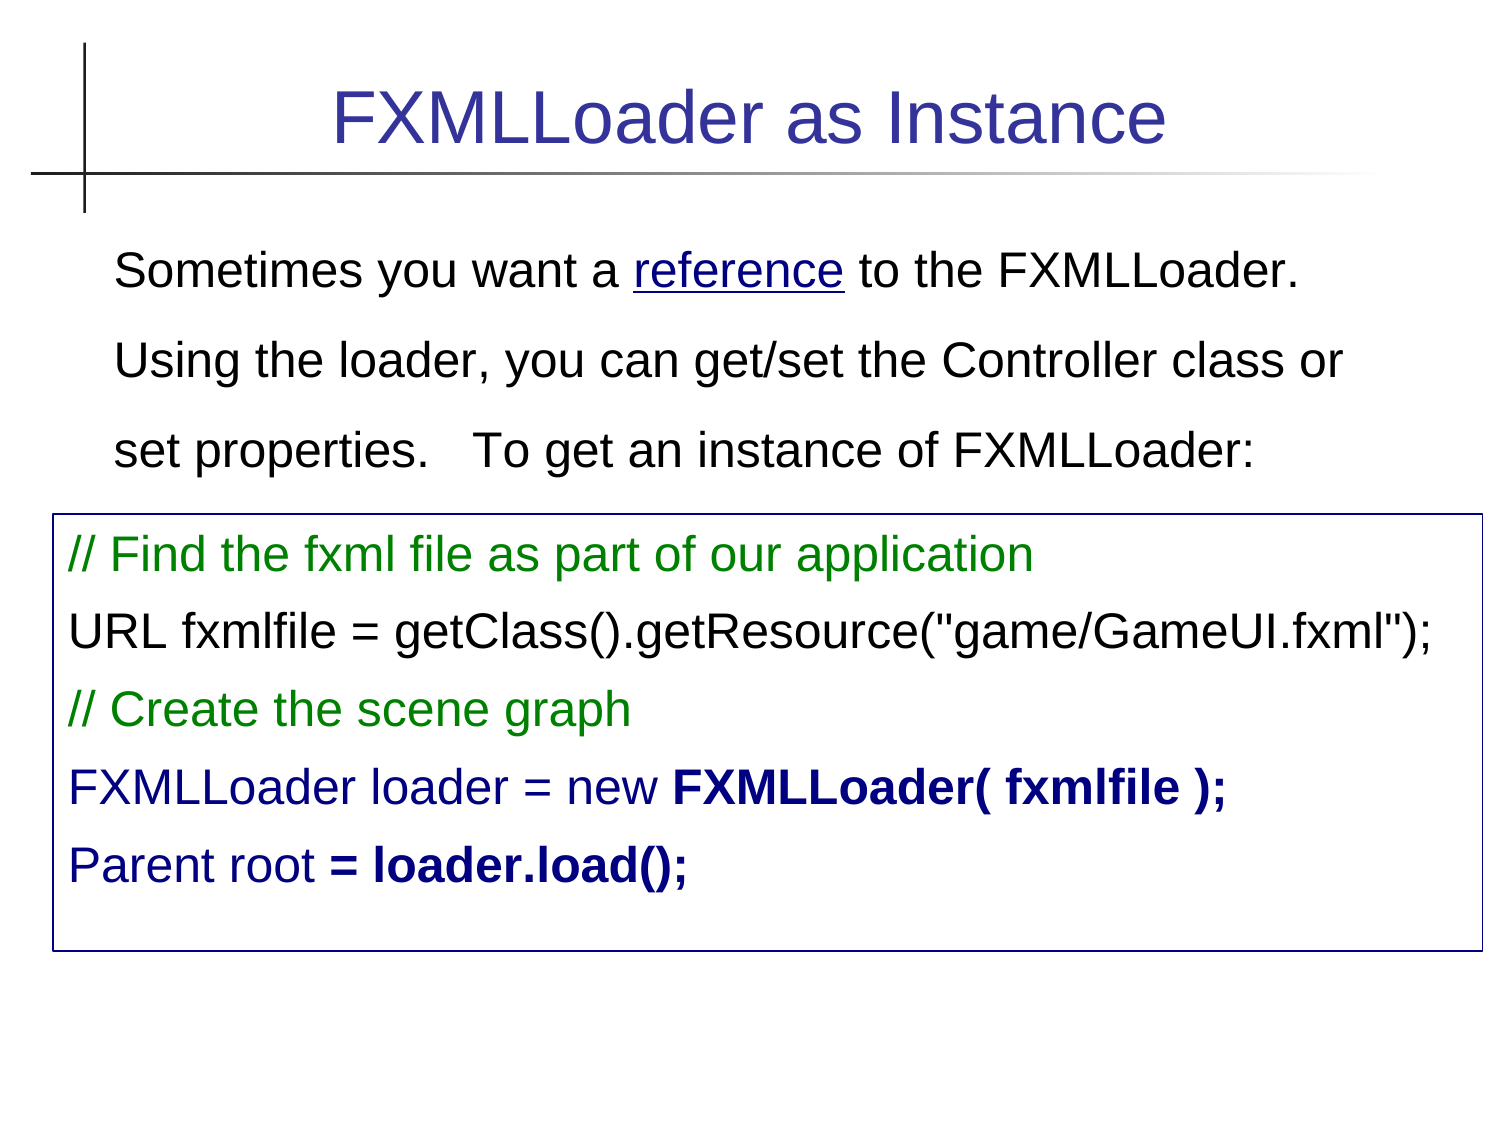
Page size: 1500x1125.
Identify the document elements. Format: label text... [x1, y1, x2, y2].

list Sometimes you want a reference to the FXMLLoader. Using the loader, you can get/set the Controller class or set properties. To get an instance of FXMLLoader: [98, 200, 1399, 513]
title FXMLLoader as Instance [100, 42, 1400, 185]
text_box // Find the fxml file as part of our application URL fxmlfile = getClass().getResource("game/GameUI.fxml"); // Create the scene graph FXMLLoader loader = new FXMLLoader( fxmlfile ); Parent root = loader.load(); [53, 513, 1483, 951]
